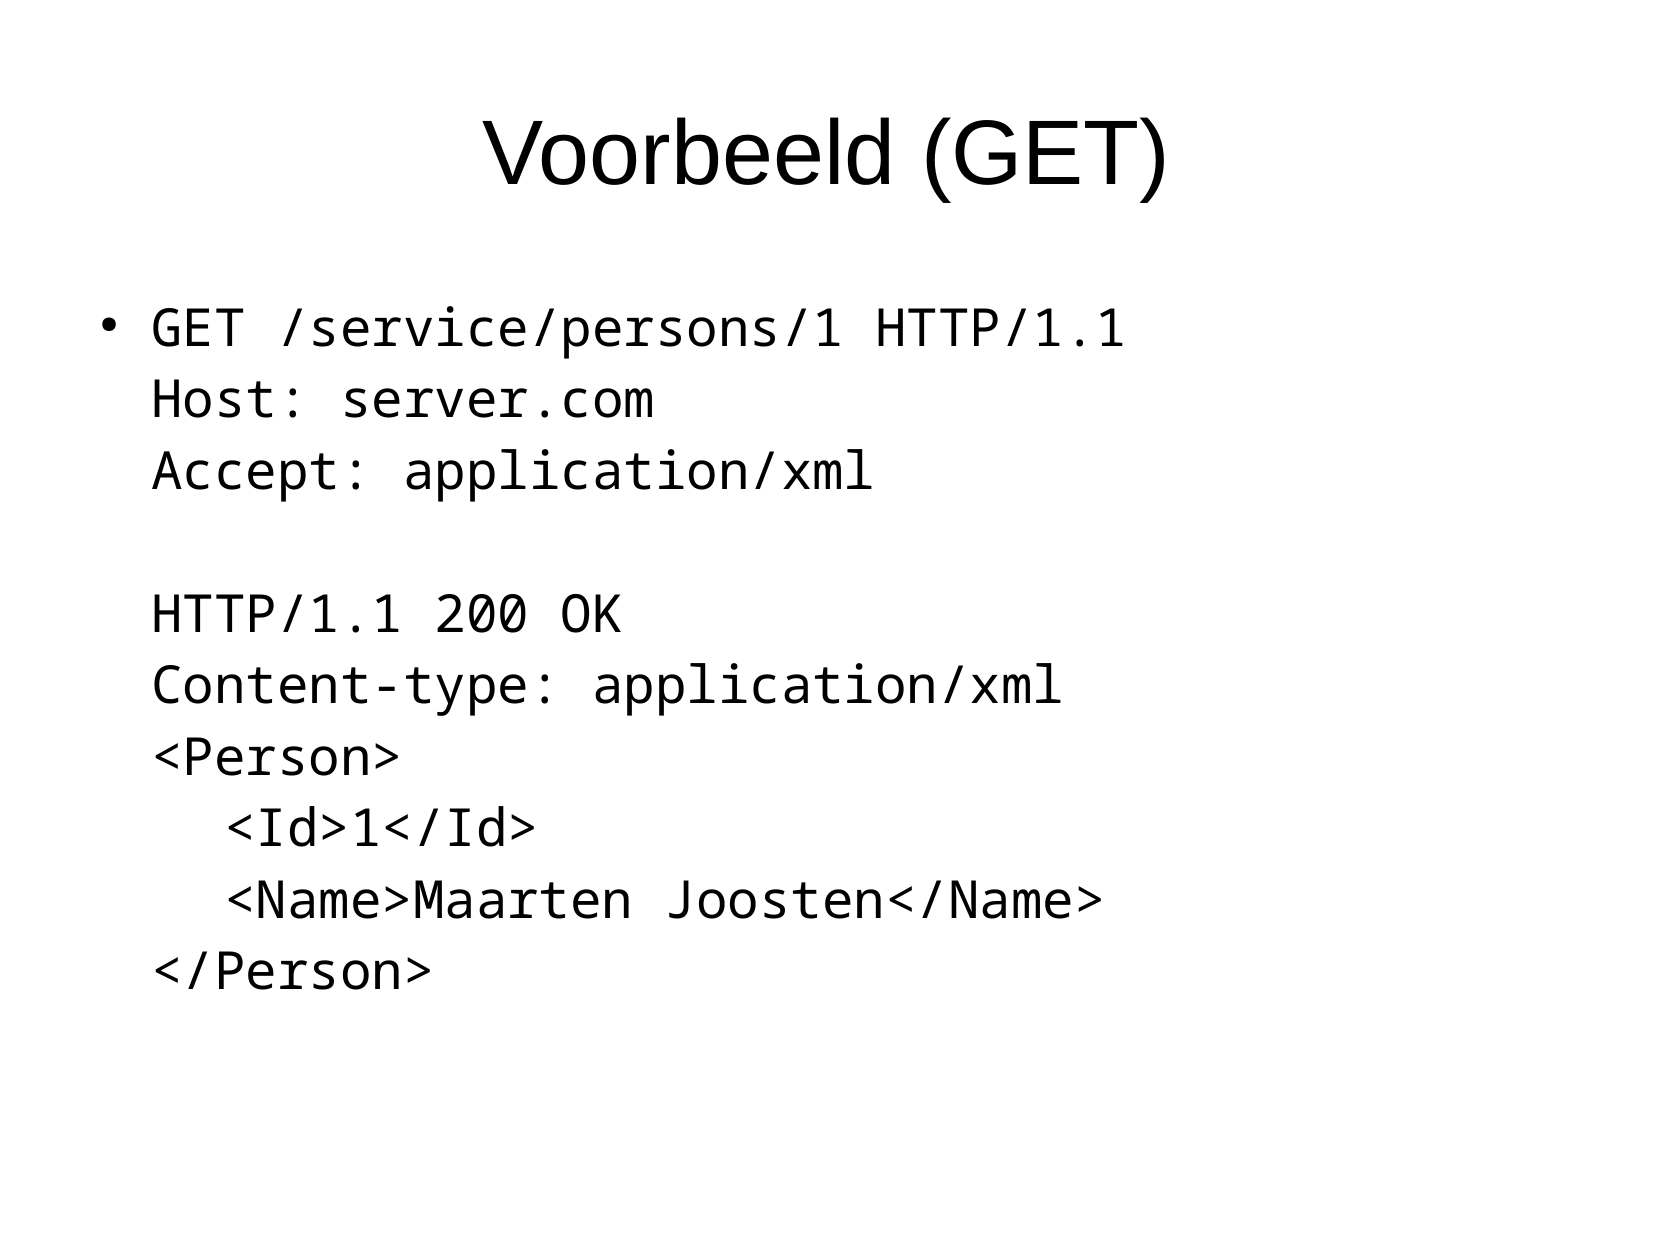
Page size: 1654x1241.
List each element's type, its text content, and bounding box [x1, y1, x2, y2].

list GET /service/persons/1 HTTP/1.1 Host: server.com Accept: application/xml HTTP/1.1 200 OK Content-type: application/xml <Person> <Id>1</Id> <Name>Maarten Joosten</Name> </Person> [82, 290, 1538, 1010]
title Voorbeeld (GET) [82, 49, 1571, 257]
